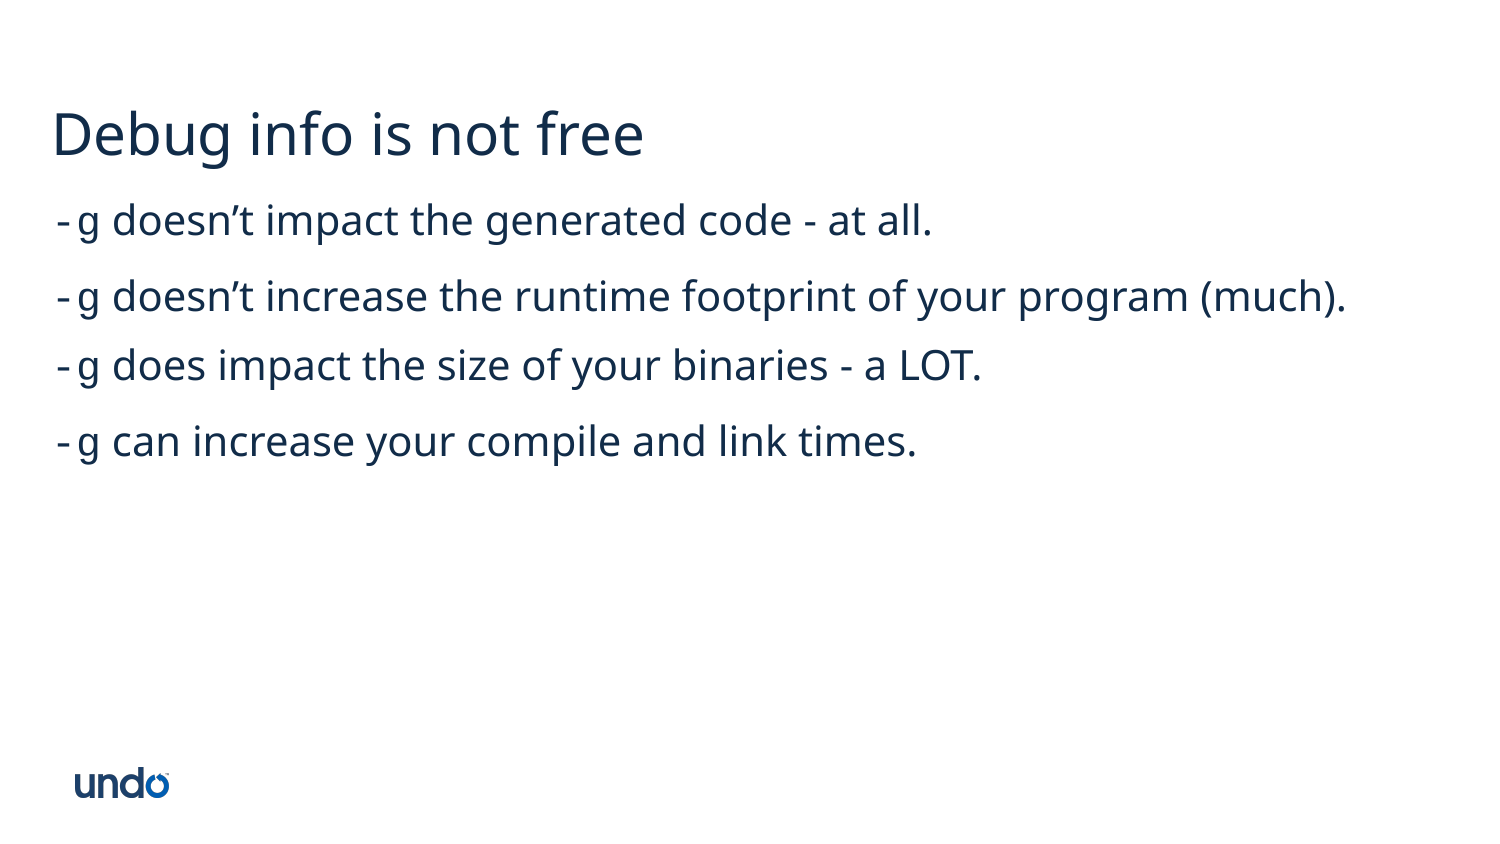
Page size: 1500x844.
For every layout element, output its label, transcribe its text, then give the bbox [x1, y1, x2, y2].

picture [75, 767, 169, 798]
list -g doesn’t impact the generated code - at all. -g doesn’t increase the runtime footprint of your program (much). [51, 189, 1449, 333]
title Debug info is not free [51, 72, 1449, 167]
list -g does impact the size of your binaries - a LOT. -g can increase your compile and link times. [51, 333, 1449, 491]
